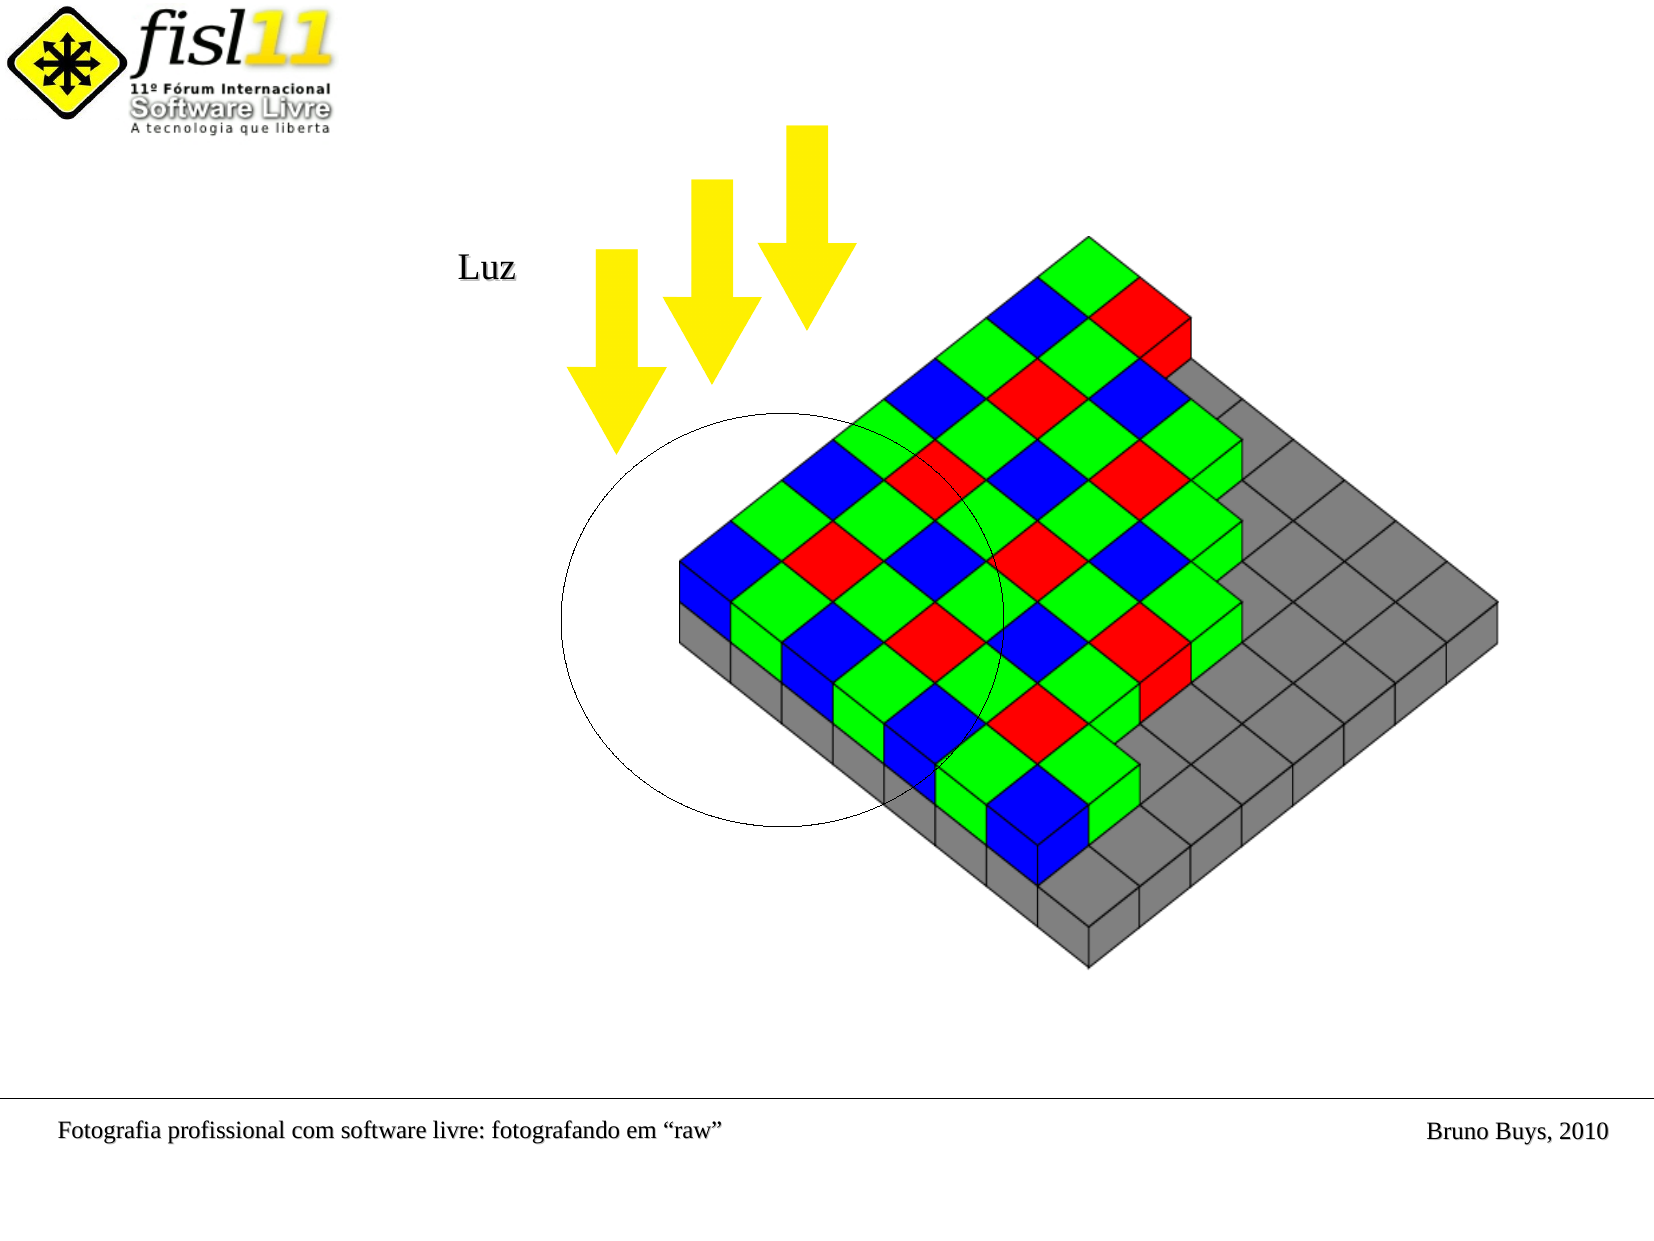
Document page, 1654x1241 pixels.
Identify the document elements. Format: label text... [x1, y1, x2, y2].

picture [5, 3, 343, 148]
text_box [561, 413, 1004, 827]
text_box Fotografia profissional com software livre: fotografando em “raw” [42, 1108, 739, 1152]
picture [566, 126, 1506, 975]
text_box Bruno Buys, 2010 [1411, 1110, 1625, 1153]
text_box Luz [442, 238, 532, 296]
